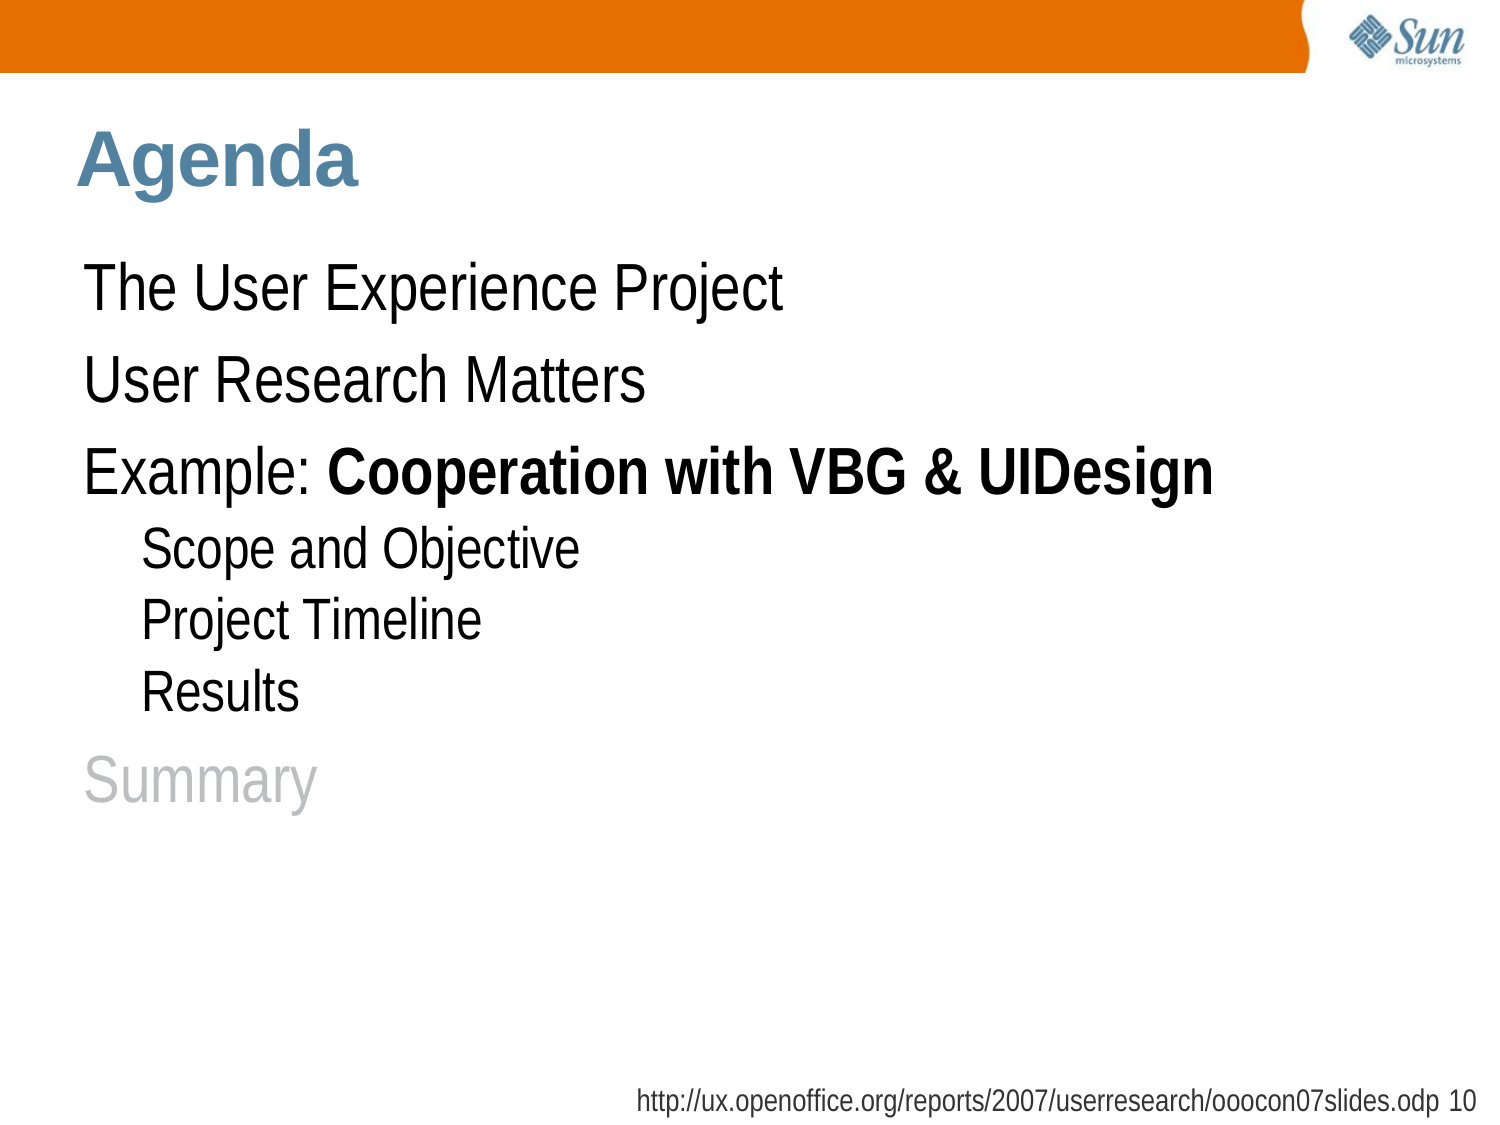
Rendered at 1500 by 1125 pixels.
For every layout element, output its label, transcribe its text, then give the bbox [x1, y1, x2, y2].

list The User Experience Project User Research Matters Example: Cooperation with VBG & UIDesign Scope and Objective Project Timeline Results Summary [64, 258, 1401, 1062]
picture [0, 0, 1500, 73]
title Agenda [75, 123, 1437, 227]
